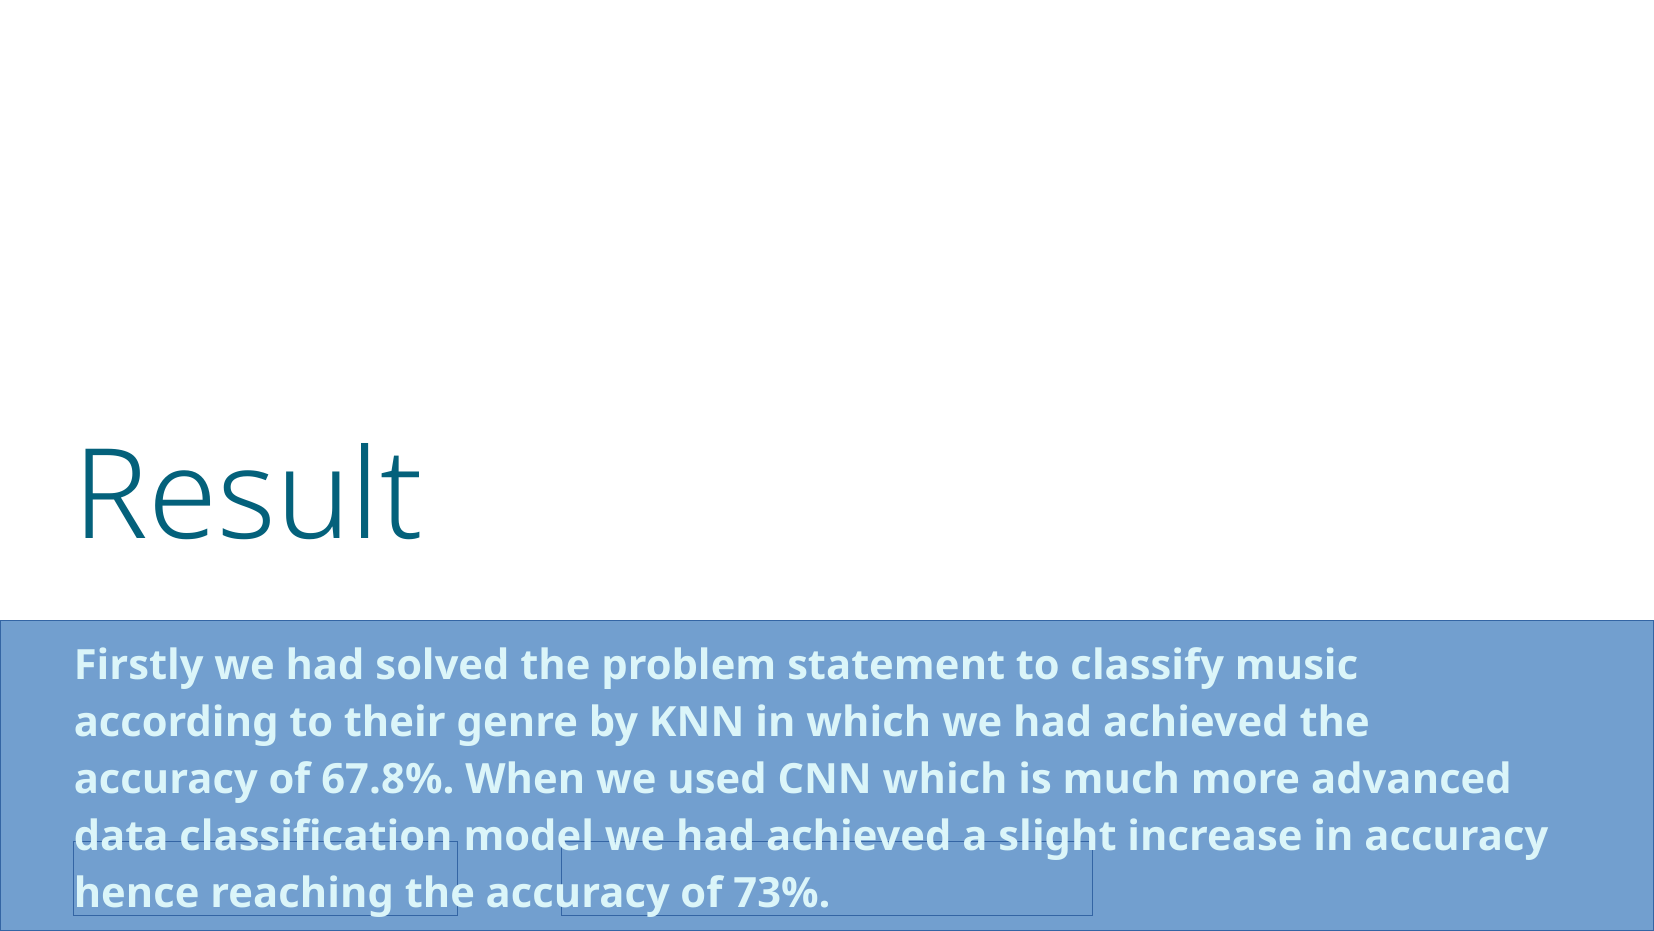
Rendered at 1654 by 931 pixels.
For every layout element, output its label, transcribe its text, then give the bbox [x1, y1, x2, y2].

subtitle Firstly we had solved the problem statement to classify music according to their genre by KNN in which we had achieved the accuracy of 67.8%. When we used CNN which is much more advanced data classification model we had achieved a slight increase in accuracy hence reaching the accuracy of 73%. [73, 634, 1551, 845]
title Result [73, 44, 1551, 576]
